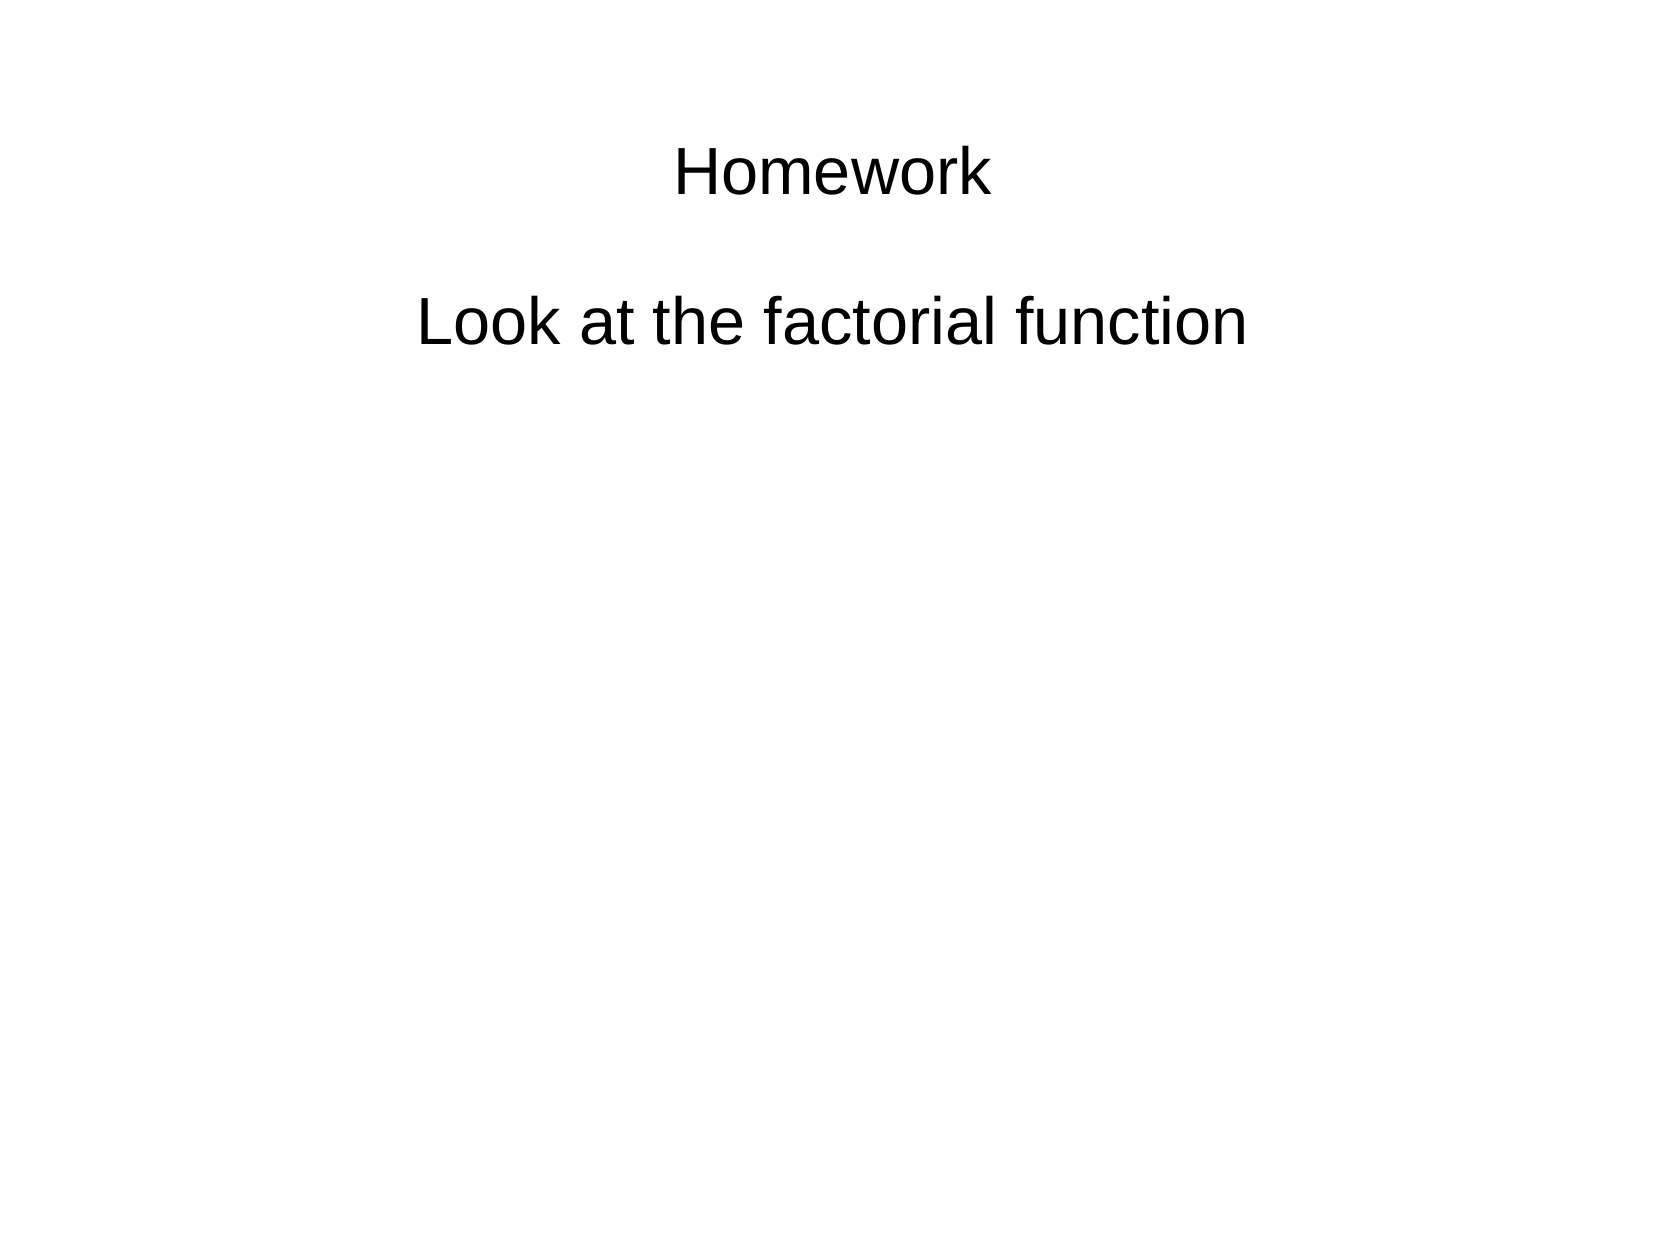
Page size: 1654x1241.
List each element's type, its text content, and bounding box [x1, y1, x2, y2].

subtitle Homework Look at the factorial function [82, 82, 1583, 1158]
